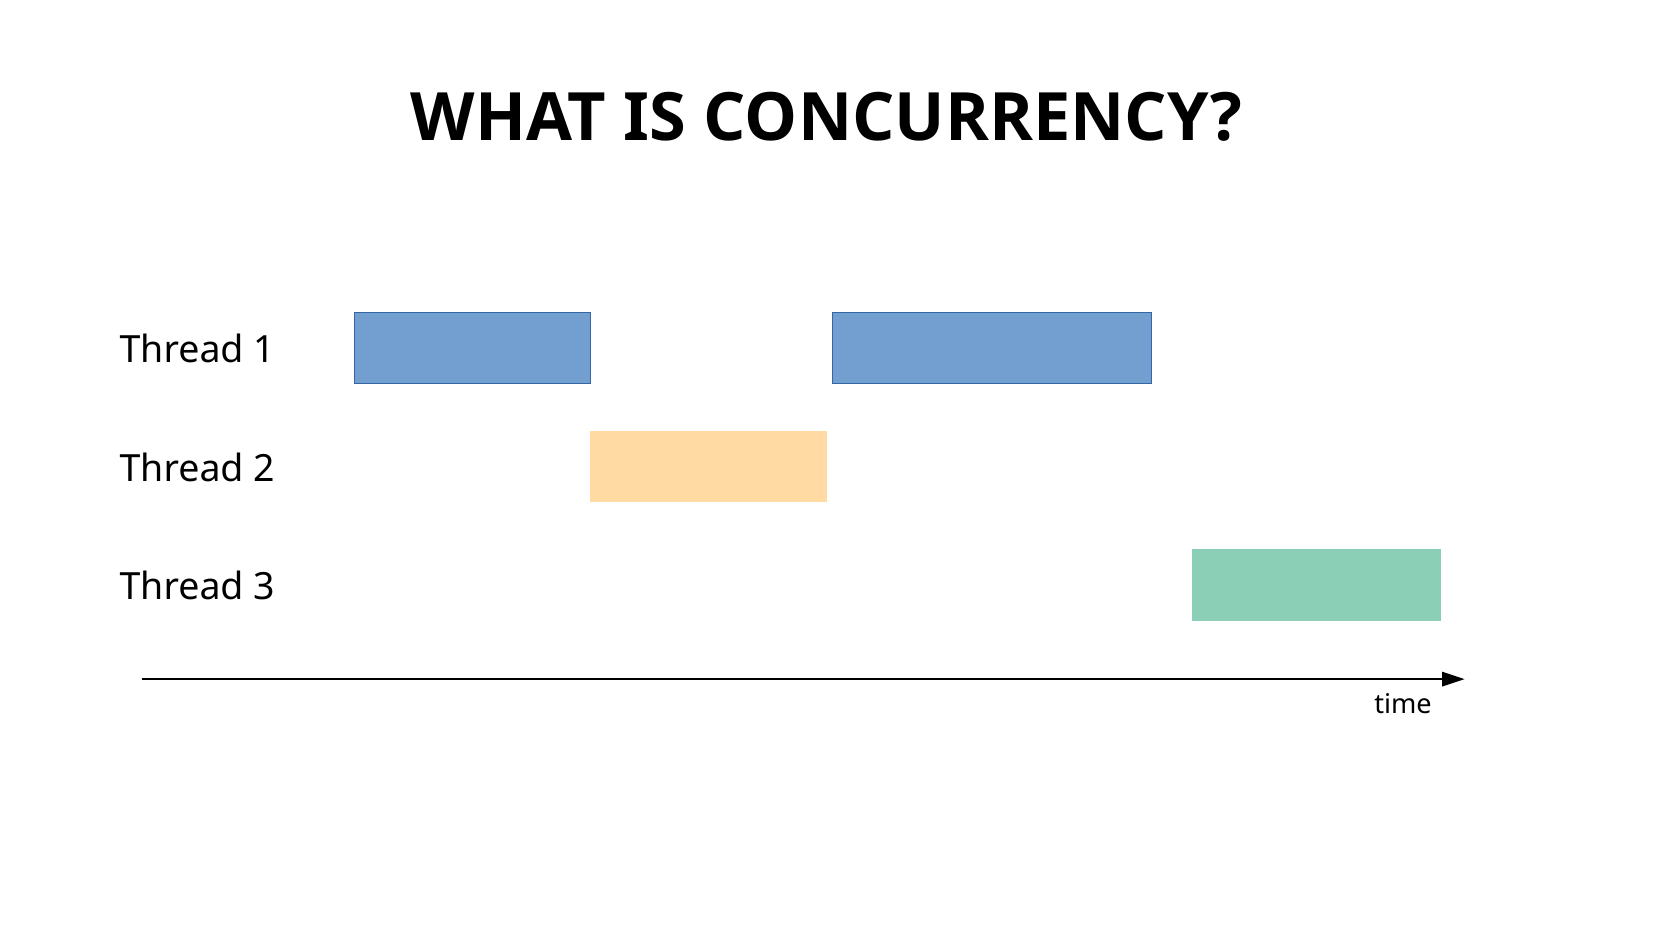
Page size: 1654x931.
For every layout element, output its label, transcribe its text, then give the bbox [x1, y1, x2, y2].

text_box [1192, 549, 1441, 621]
text_box [354, 312, 591, 384]
text_box Thread 1 [100, 312, 295, 384]
title WHAT IS CONCURRENCY? [82, 36, 1571, 193]
text_box Thread 2 [100, 431, 295, 502]
text_box Thread 3 [100, 549, 295, 621]
text_box [832, 312, 1152, 384]
text_box time [1305, 667, 1501, 739]
text_box [590, 431, 827, 502]
